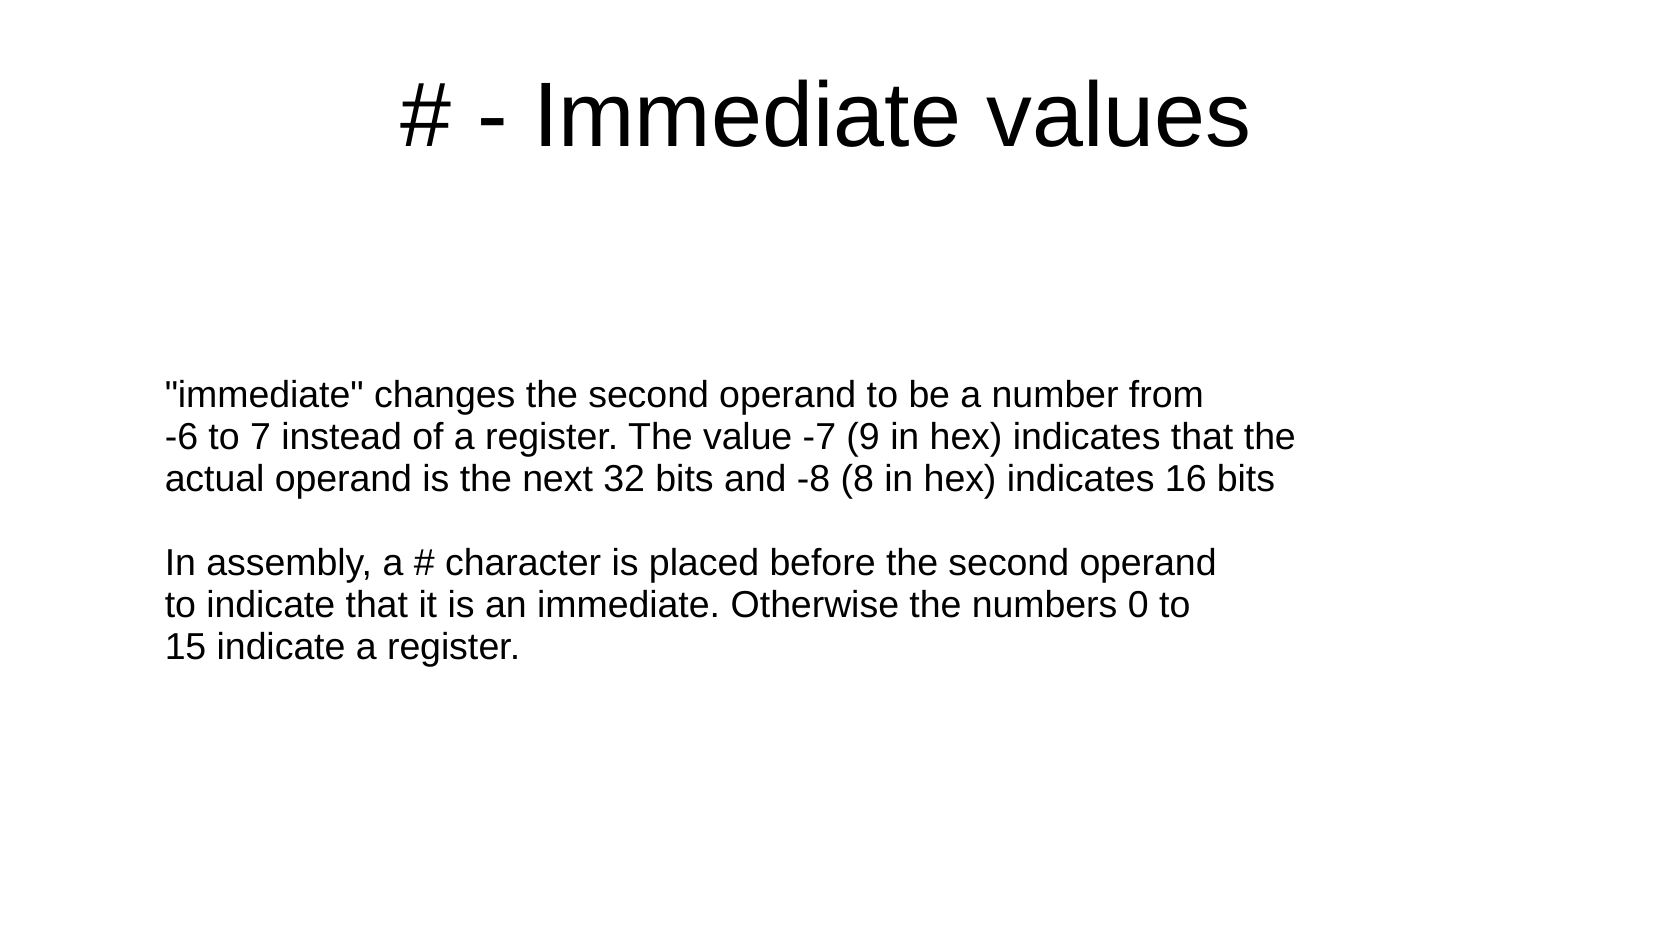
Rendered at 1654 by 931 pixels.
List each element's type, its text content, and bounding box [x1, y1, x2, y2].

text_box "immediate" changes the second operand to be a number from -6 to 7 instead of a register. The value -7 (9 in hex) indicates that the actual operand is the next 32 bits and -8 (8 in hex) indicates 16 bits In assembly, a # character is placed before the second operand to indicate that it is an immediate. Otherwise the numbers 0 to 15 indicate a register. [150, 366, 1486, 676]
title # - Immediate values [82, 37, 1571, 193]
